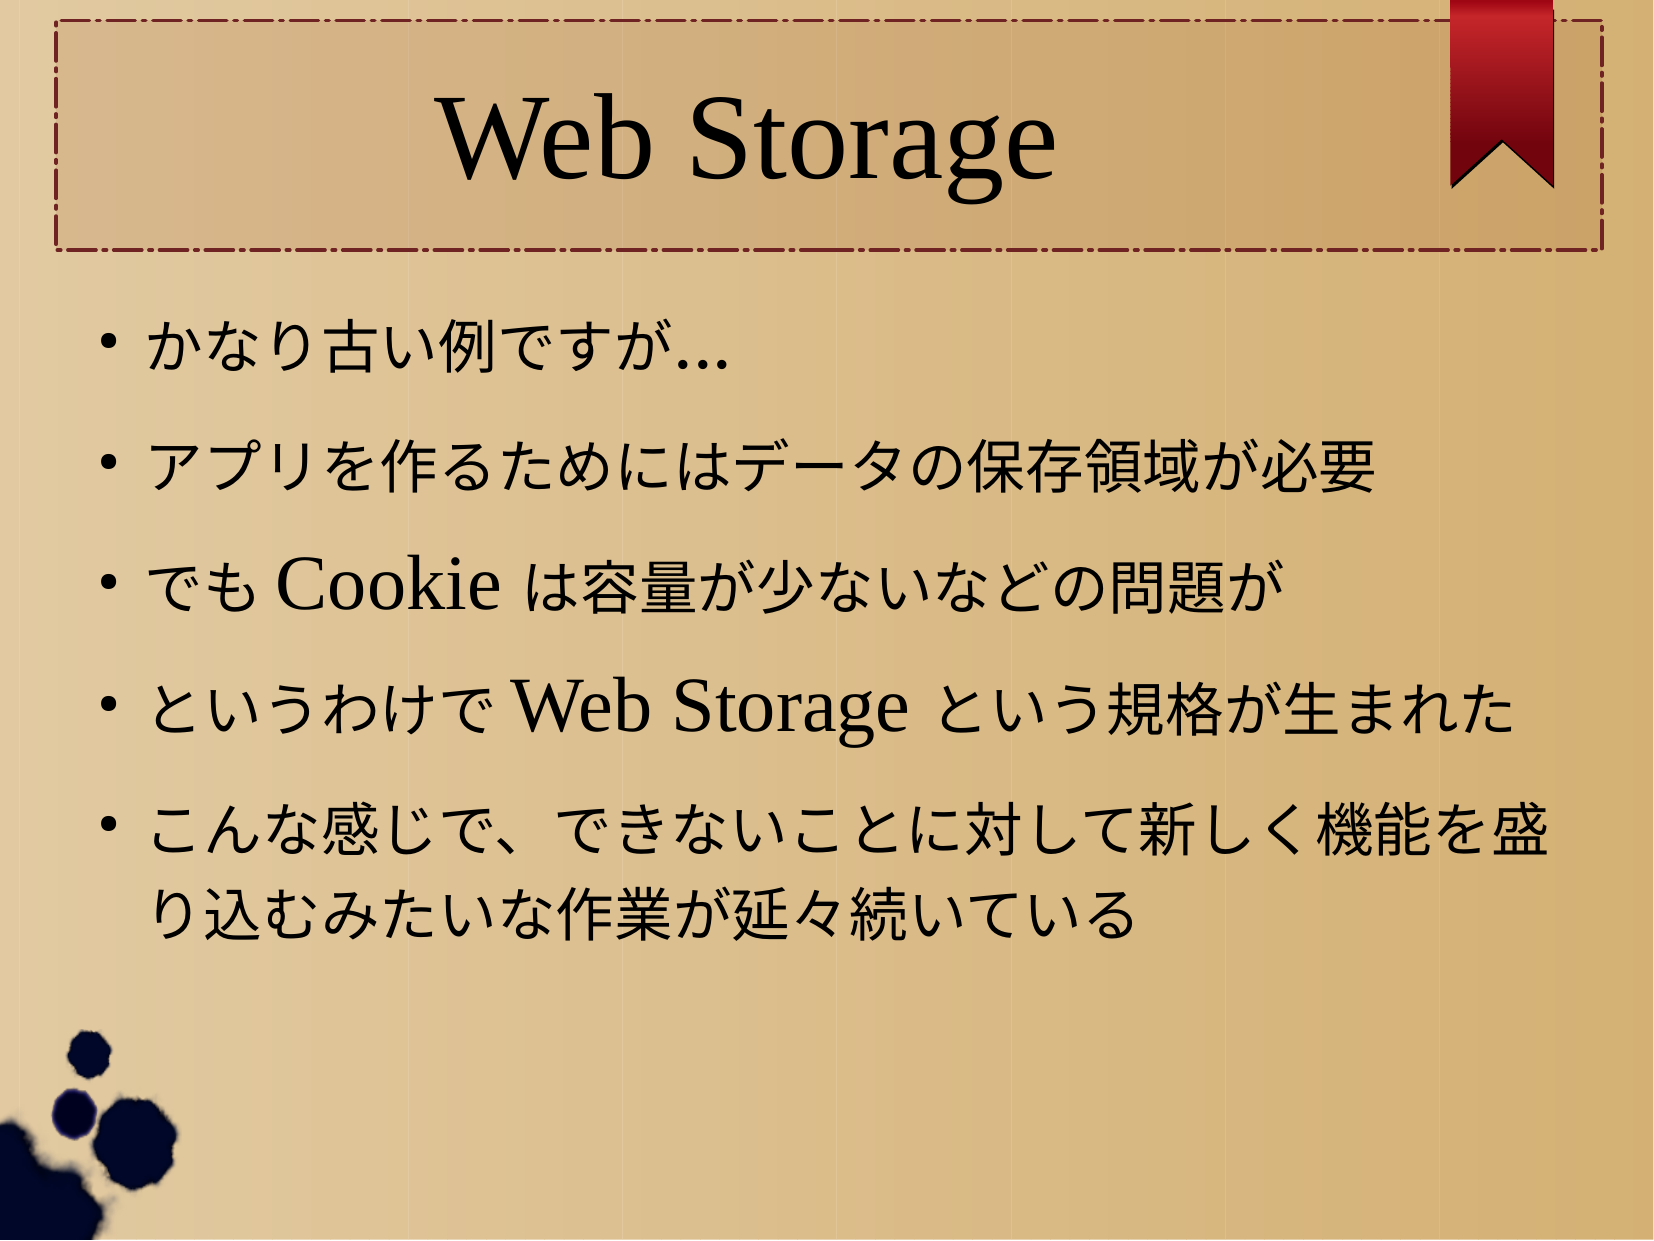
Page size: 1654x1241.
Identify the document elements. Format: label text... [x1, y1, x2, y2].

title Web Storage [82, 47, 1412, 229]
list かなり古い例ですが... アプリを作るためにはデータの保存領域が必要 でも Cookie は容量が少ないなどの問題が というわけで Web Storage という規格が生まれた こんな感じで、できないことに対して新しく機能を盛り込むみたいな作業が延々続いている [82, 299, 1571, 1019]
